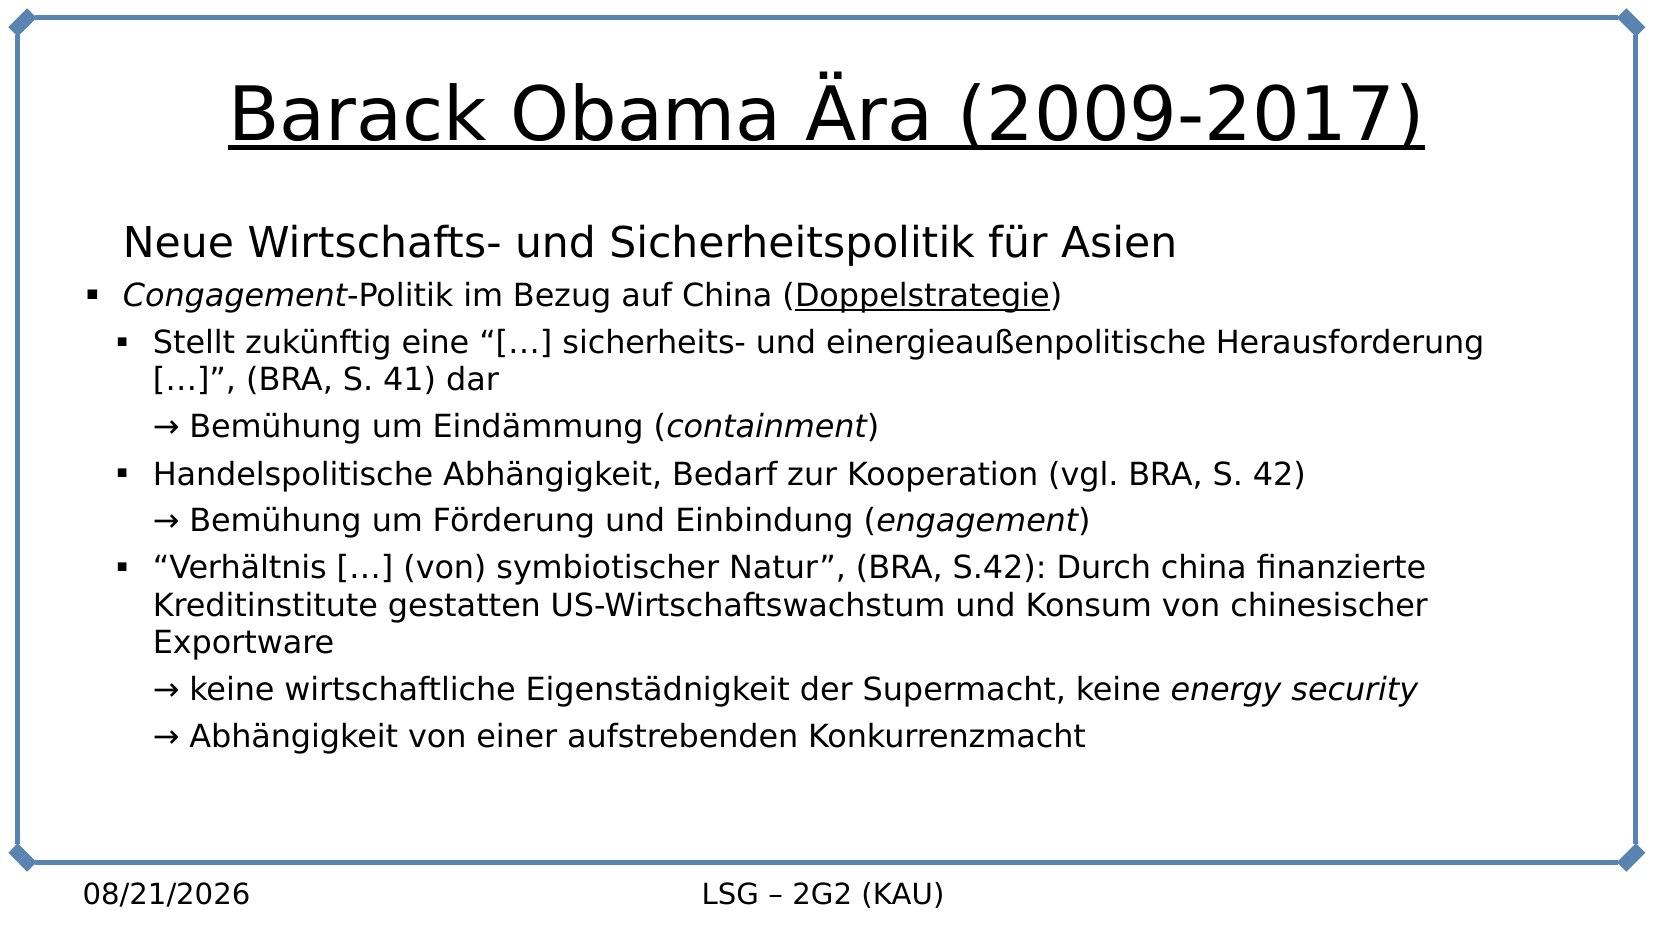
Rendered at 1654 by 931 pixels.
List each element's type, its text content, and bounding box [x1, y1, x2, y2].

title Barack Obama Ära (2009-2017) [82, 37, 1571, 193]
list Neue Wirtschafts- und Sicherheitspolitik für Asien Congagement-Politik im Bezug auf China (Doppelstrategie) Stellt zukünftig eine “[…] sicherheits- und einergieaußenpolitische Herausforderung […]”, (BRA, S. 41) dar → Bemühung um Eindämmung (containment) Handelspolitische Abhängigkeit, Bedarf zur Kooperation (vgl. BRA, S. 42) → Bemühung um Förderung und Einbindung (engagement) “Verhältnis […] (von) symbiotischer Natur”, (BRA, S.42): Durch china finanzierte Kreditinstitute gestatten US-Wirtschaftswachstum und Konsum von chinesischer Exportware → keine wirtschaftliche Eigenstädnigkeit der Supermacht, keine energy security → Abhängigkeit von einer aufstrebenden Konkurrenzmacht [82, 217, 1571, 758]
